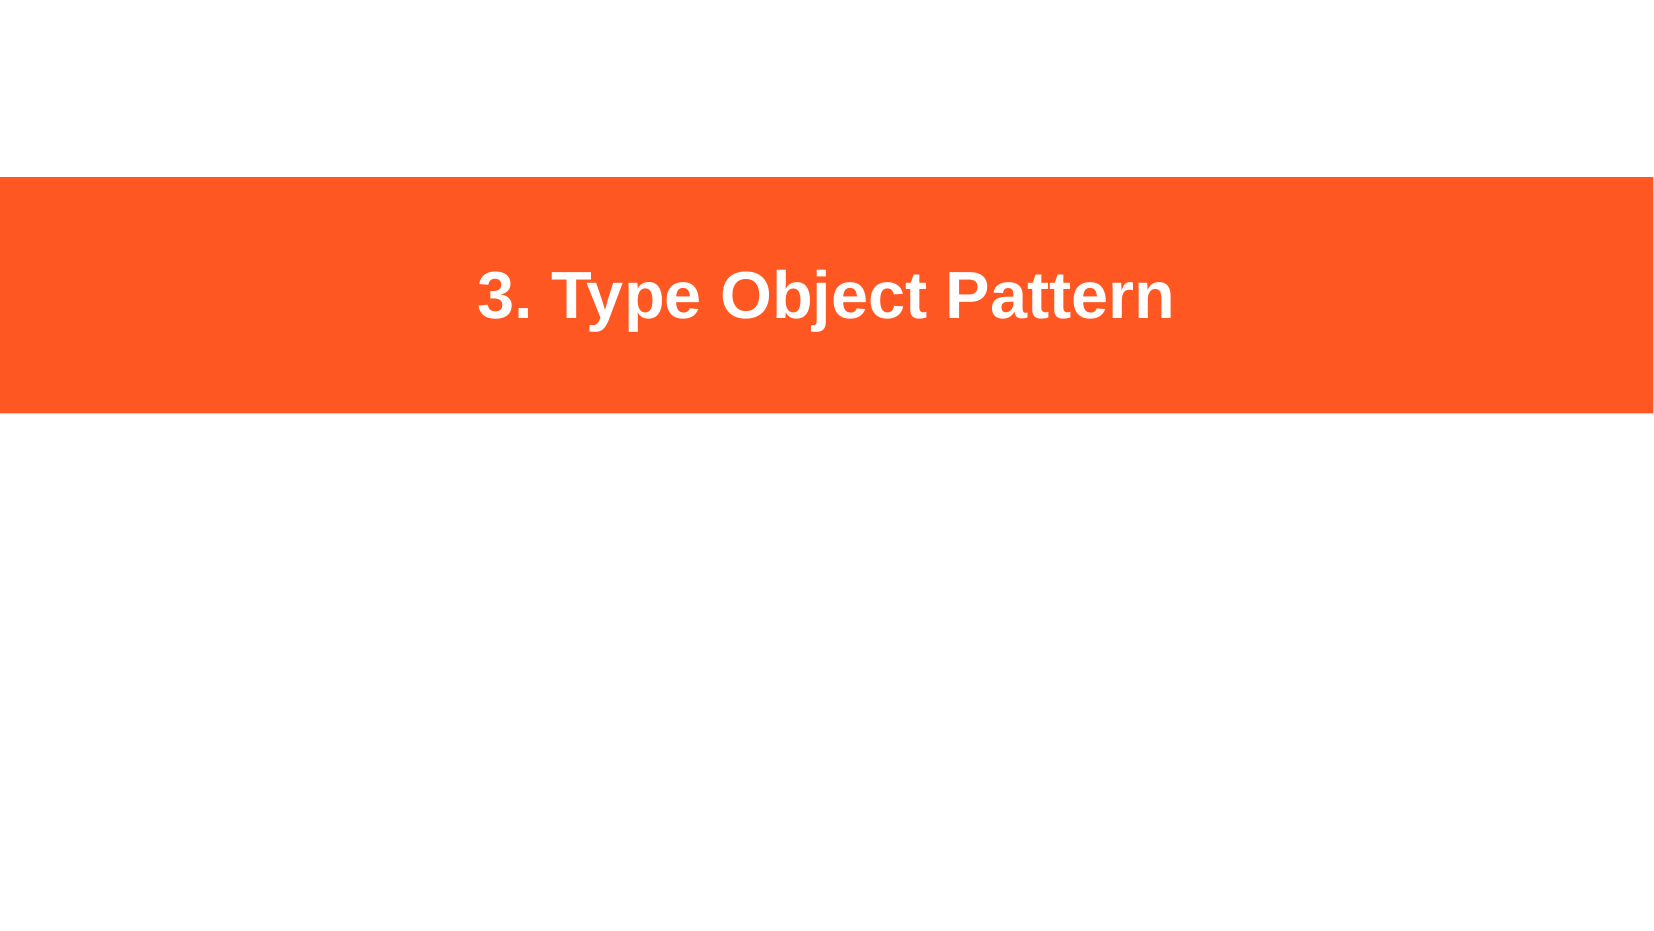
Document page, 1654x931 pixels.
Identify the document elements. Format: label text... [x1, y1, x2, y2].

title 3. Type Object Pattern [0, 177, 1654, 414]
